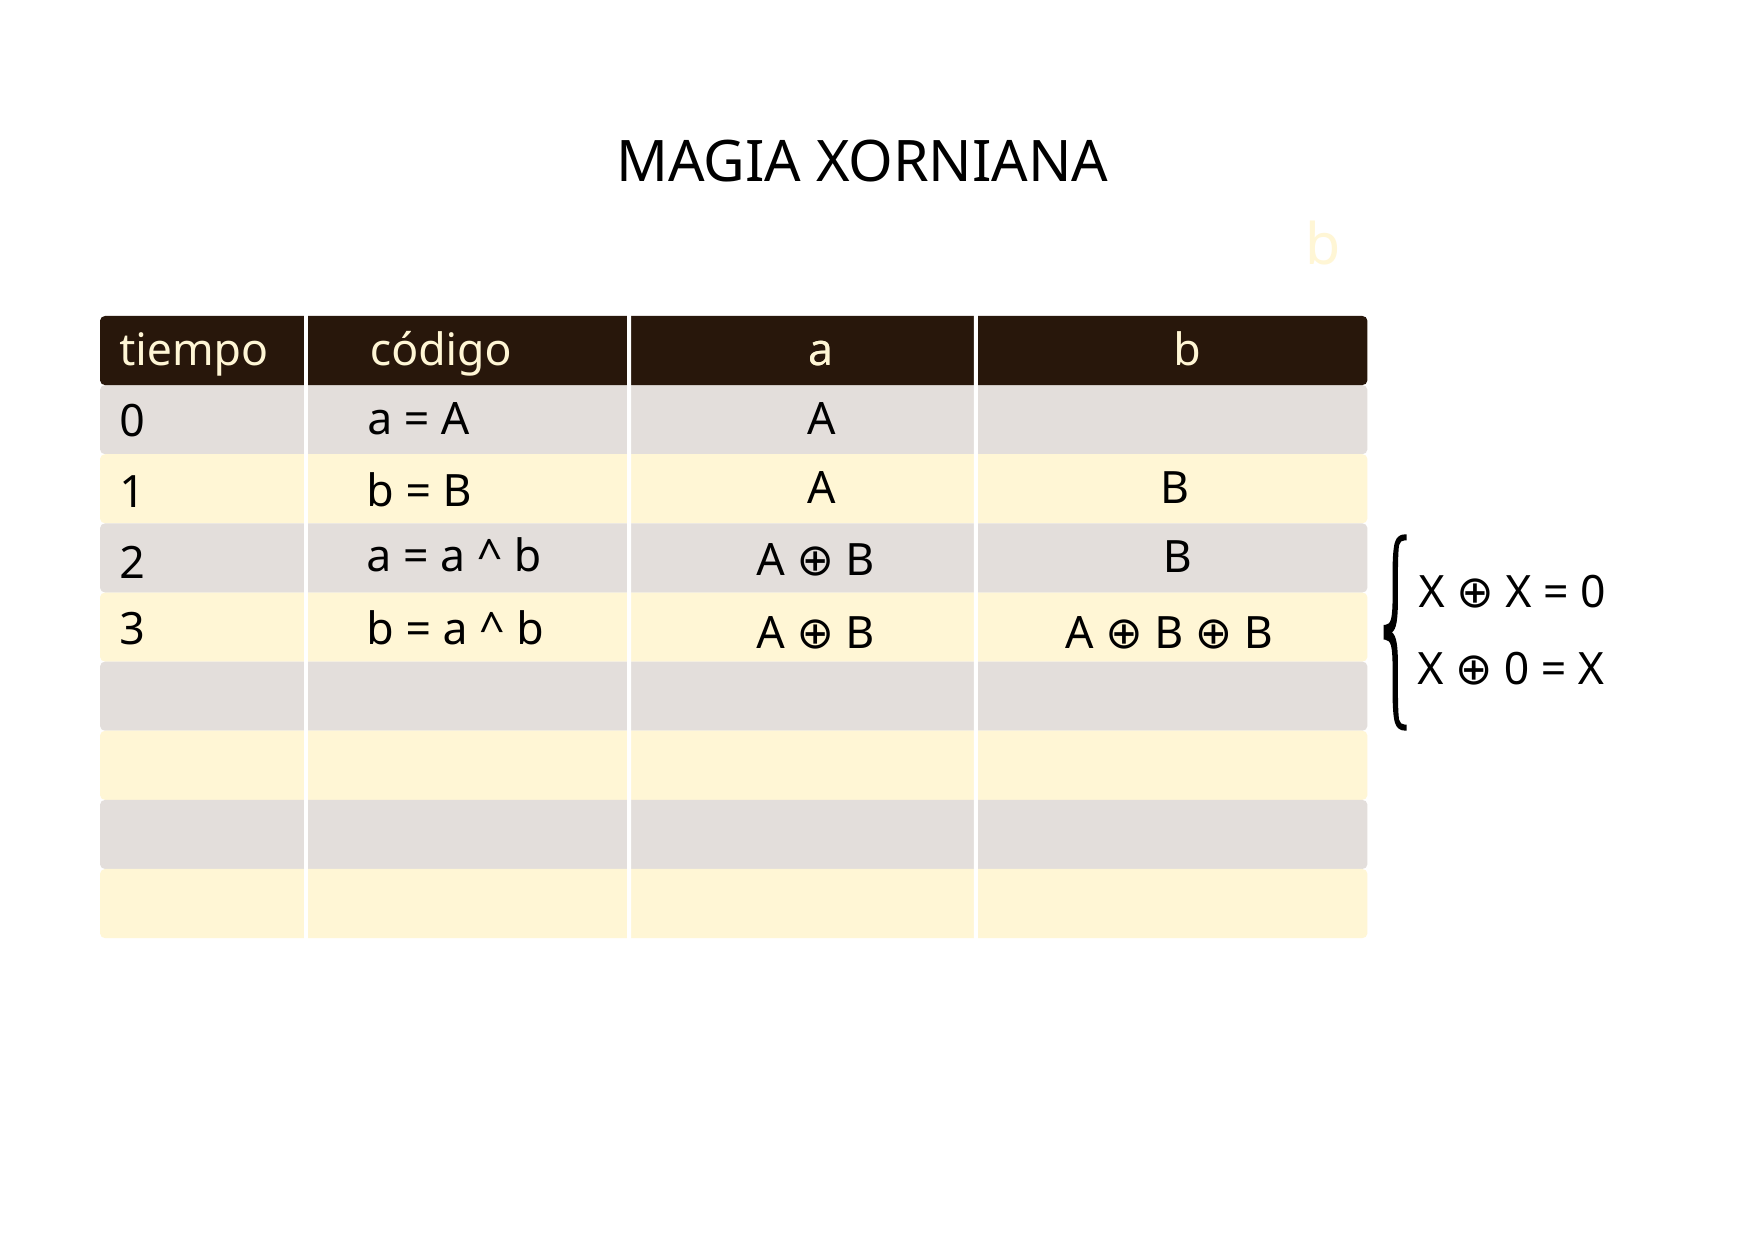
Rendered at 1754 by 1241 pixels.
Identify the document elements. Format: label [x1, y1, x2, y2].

picture [69, 60, 1678, 1198]
